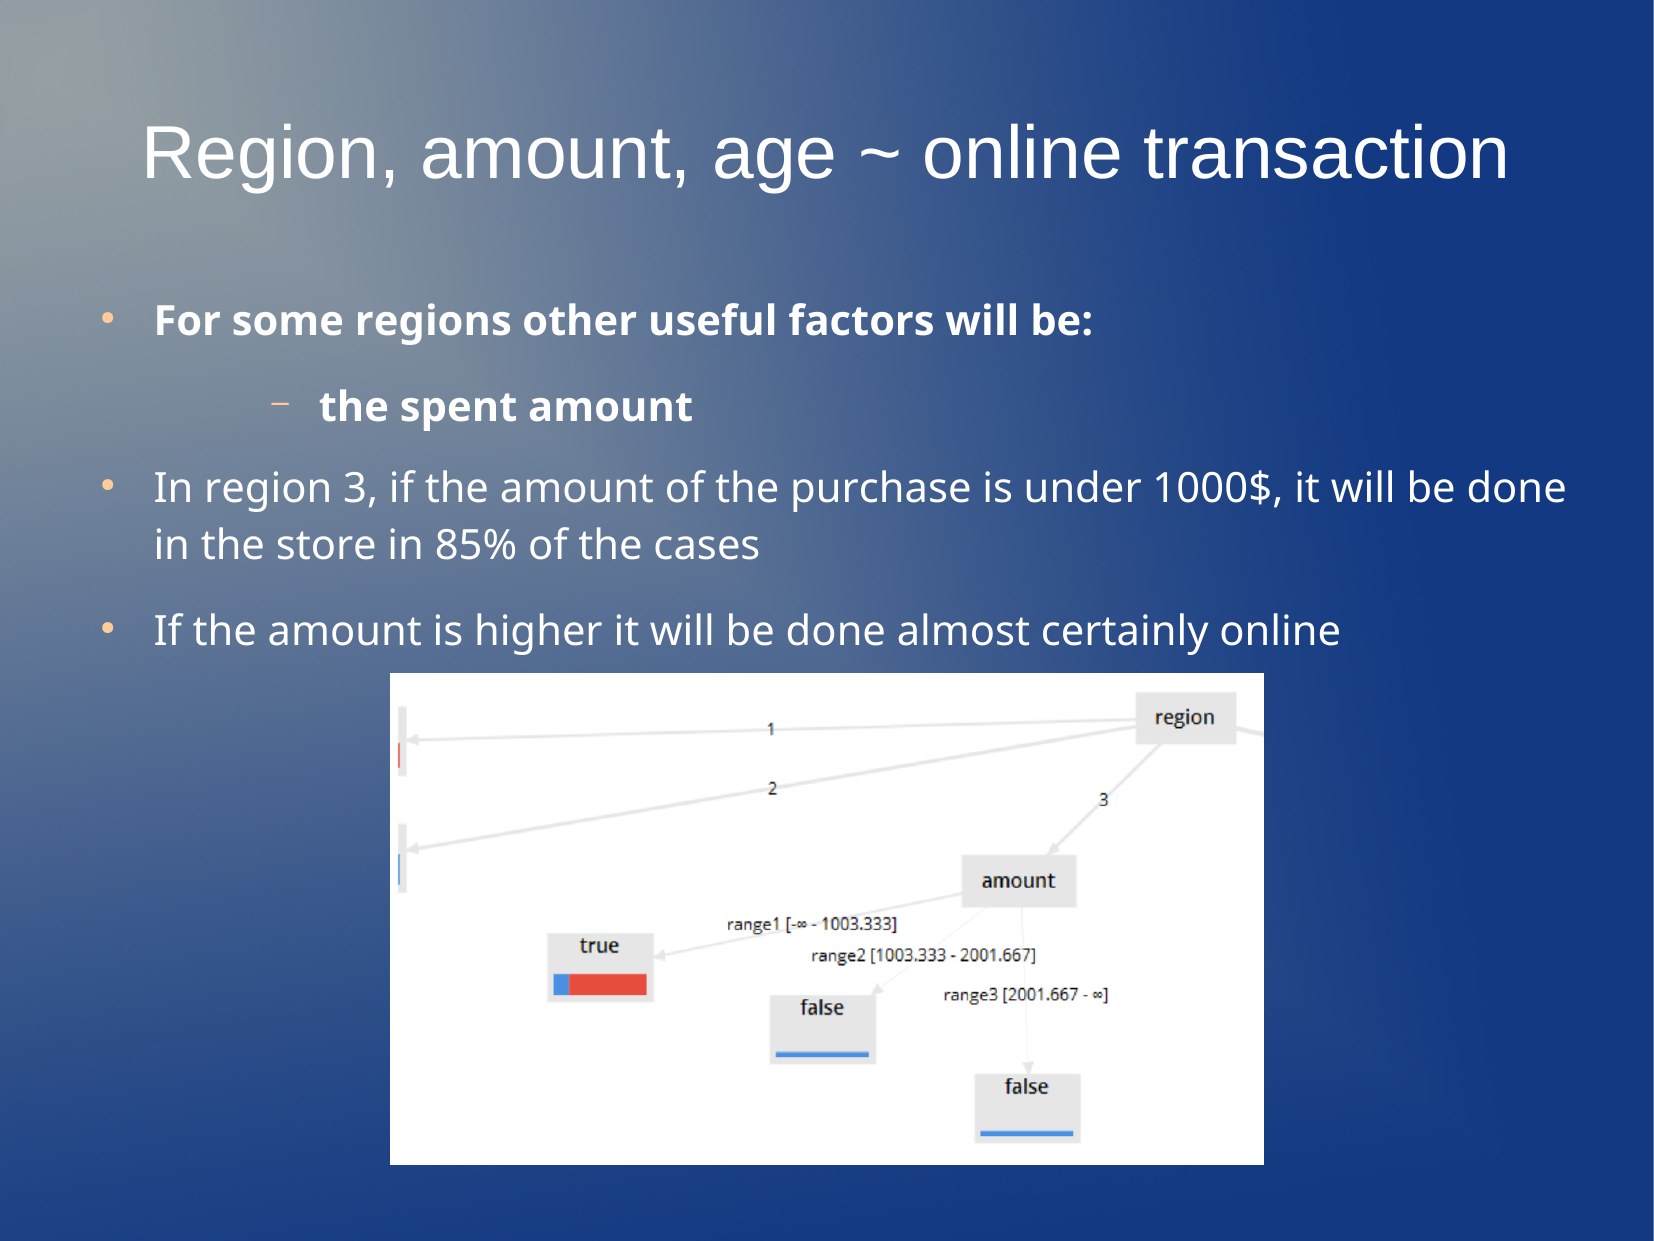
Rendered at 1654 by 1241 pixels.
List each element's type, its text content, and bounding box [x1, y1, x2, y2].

picture [0, 0, 1654, 1241]
list For some regions other useful factors will be: the spent amount In region 3, if the amount of the purchase is under 1000$, it will be done in the store in 85% of the cases If the amount is higher it will be done almost certainly online [82, 290, 1571, 1109]
title Region, amount, age ~ online transaction [82, 49, 1571, 257]
